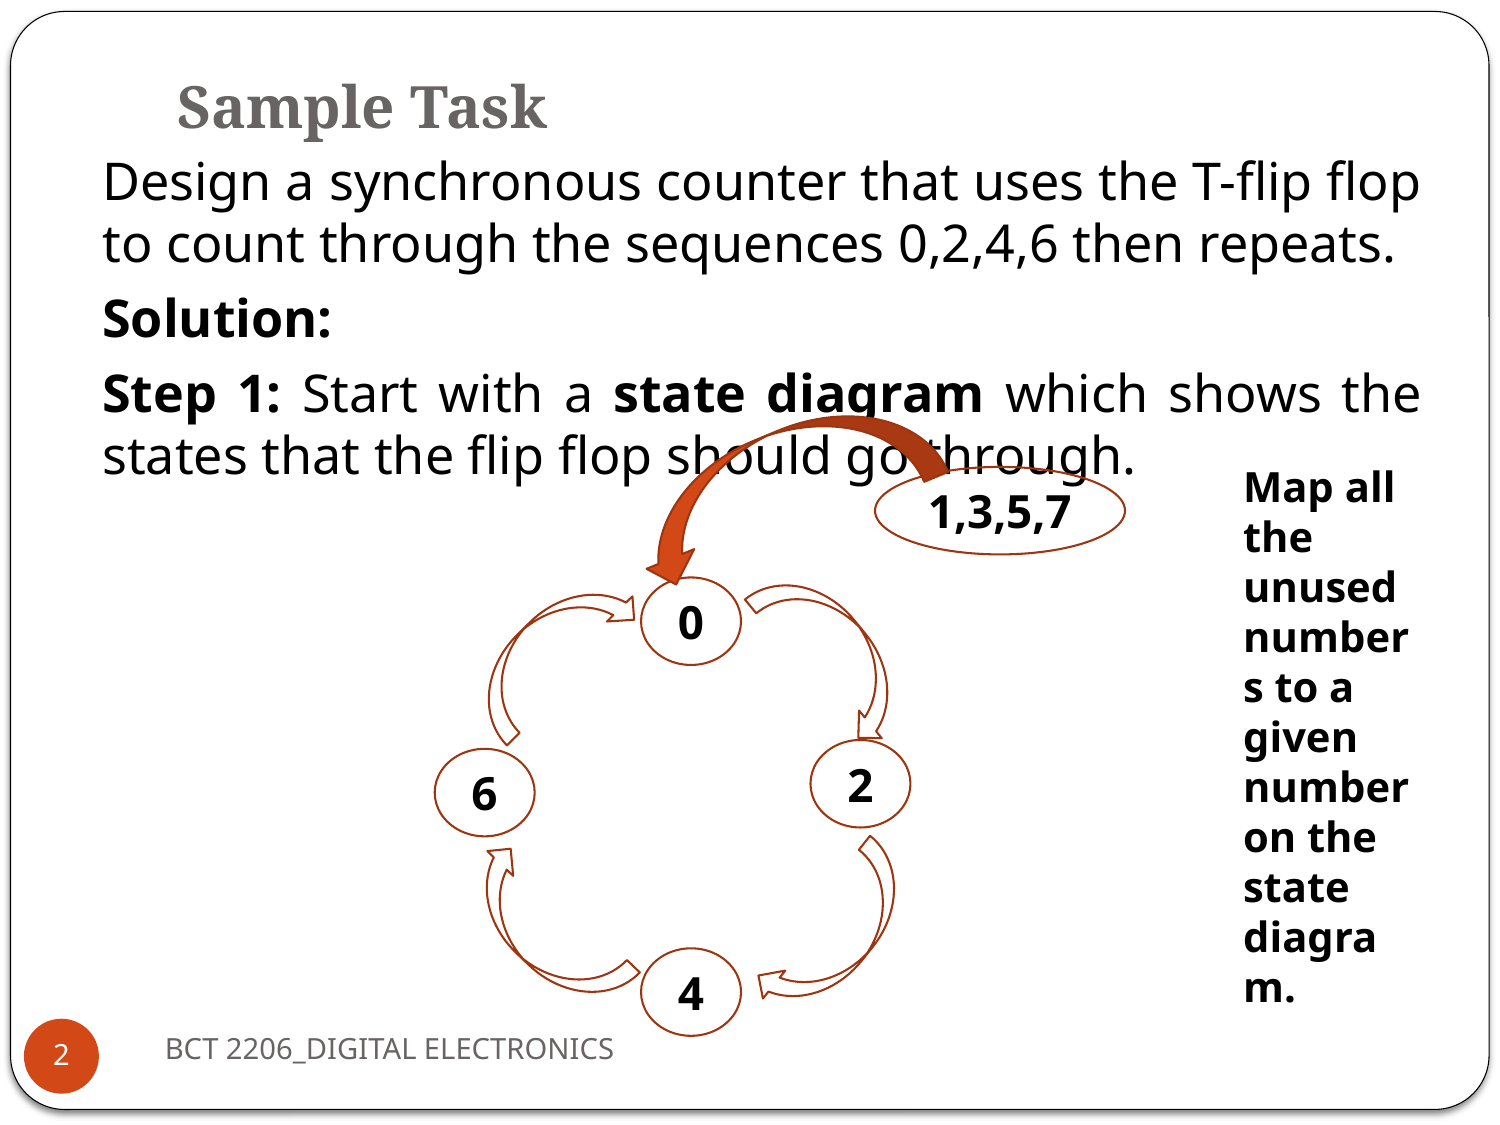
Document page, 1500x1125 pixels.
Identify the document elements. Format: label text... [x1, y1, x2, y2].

text_box 4 [641, 948, 742, 1036]
text_box [646, 416, 948, 585]
title Sample Task [162, 37, 1438, 225]
text_box 1,3,5,7 [875, 466, 1126, 555]
list Design a synchronous counter that uses the T-flip flop to count through the sequences 0,2,4,6 then repeats. Solution: Step 1: Start with a state diagram which shows the states that the flip flop should go through. [87, 140, 1438, 1029]
text_box 0 [641, 577, 742, 665]
text_box <number> [23, 1018, 99, 1094]
text_box Map all the unused numbers to a given number on the state diagram. [1228, 453, 1425, 1019]
text_box 6 [434, 748, 535, 837]
text_box 2 [810, 739, 911, 828]
